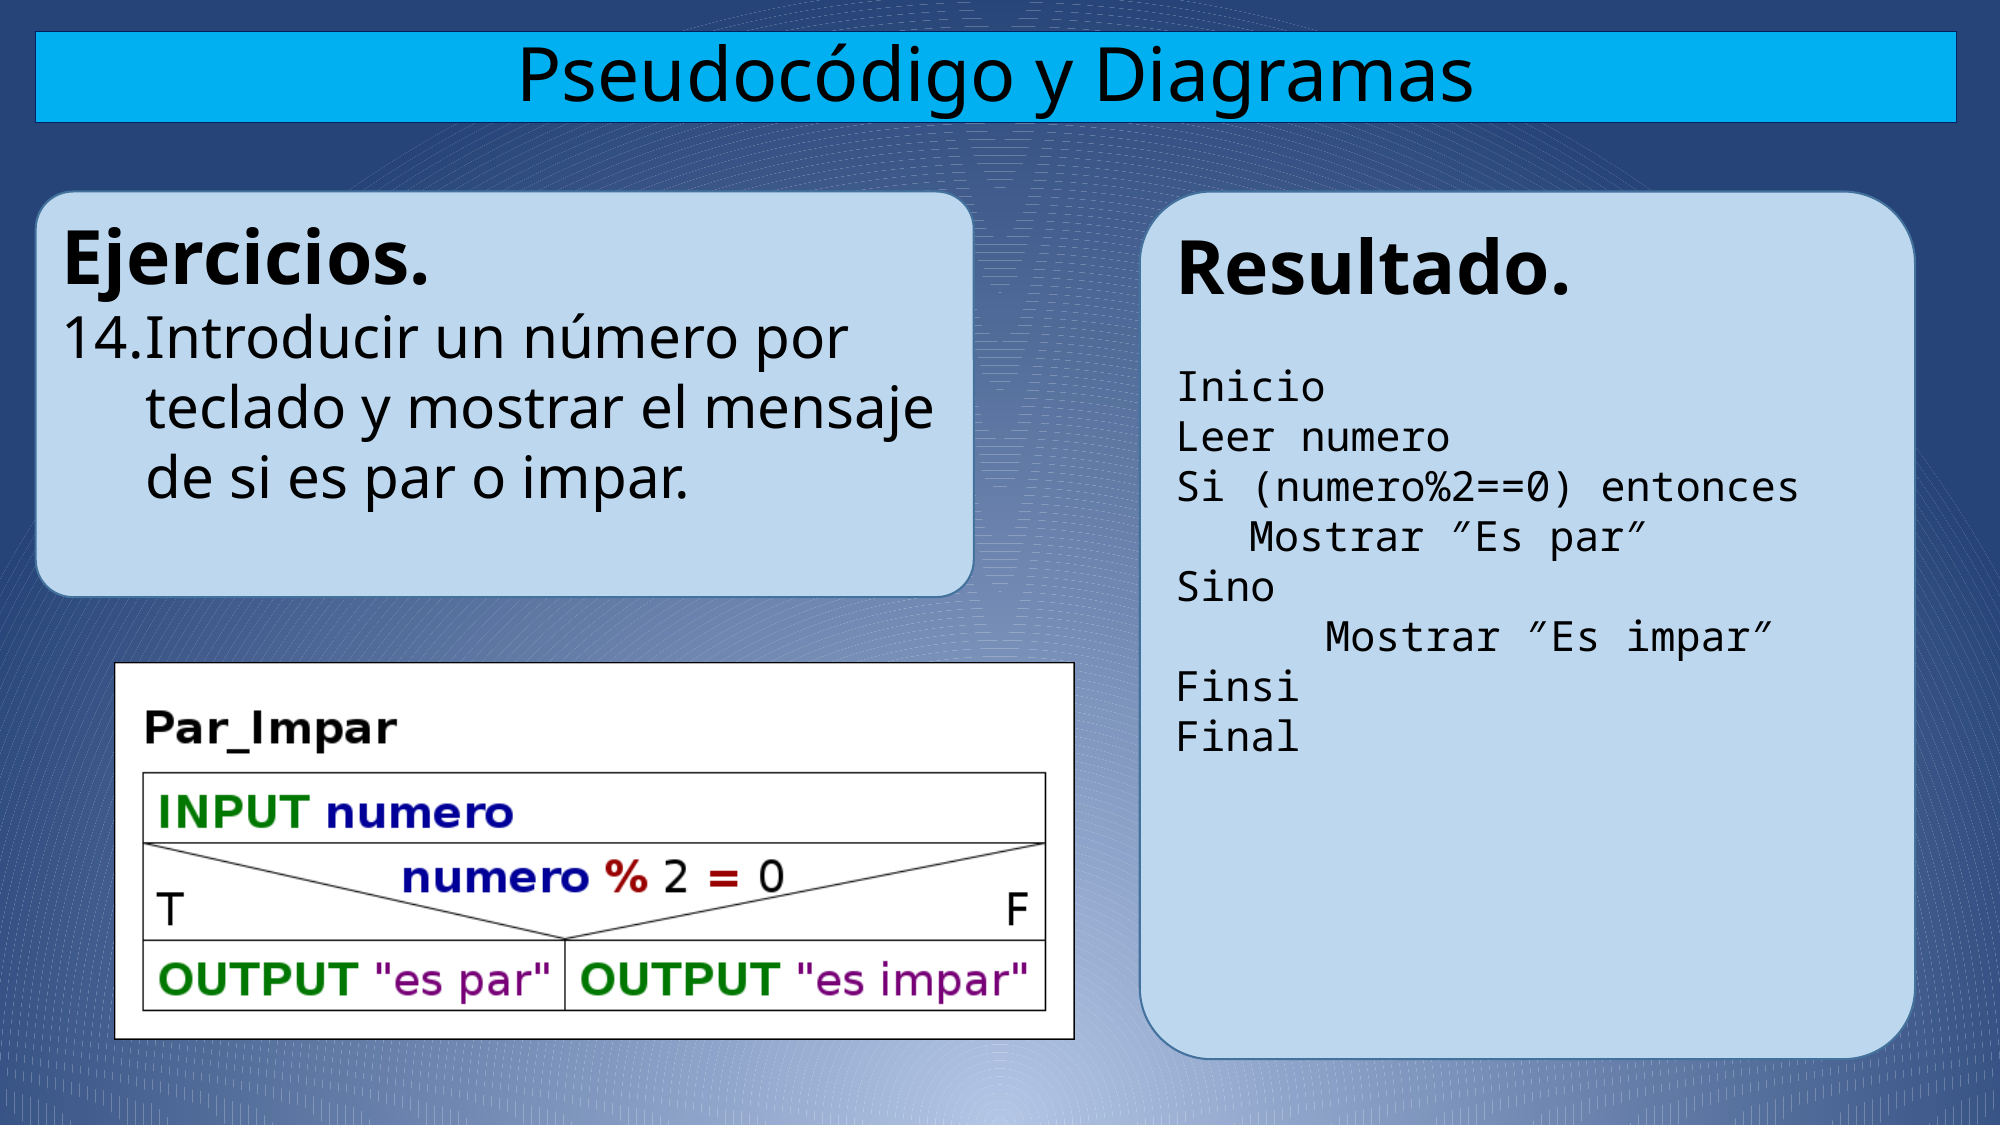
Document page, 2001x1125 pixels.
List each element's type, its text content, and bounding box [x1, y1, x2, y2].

title Pseudocódigo y Diagramas [35, 31, 1957, 123]
picture [114, 662, 1075, 1040]
text_box Resultado. Inicio Leer numero Si (numero%2==0) entonces Mostrar ″Es par″ Sino Mostrar ″Es impar″ Finsi Final [1139, 191, 1916, 1060]
text_box Ejercicios. Introducir un número por teclado y mostrar el mensaje de si es par o impar. [35, 191, 974, 598]
